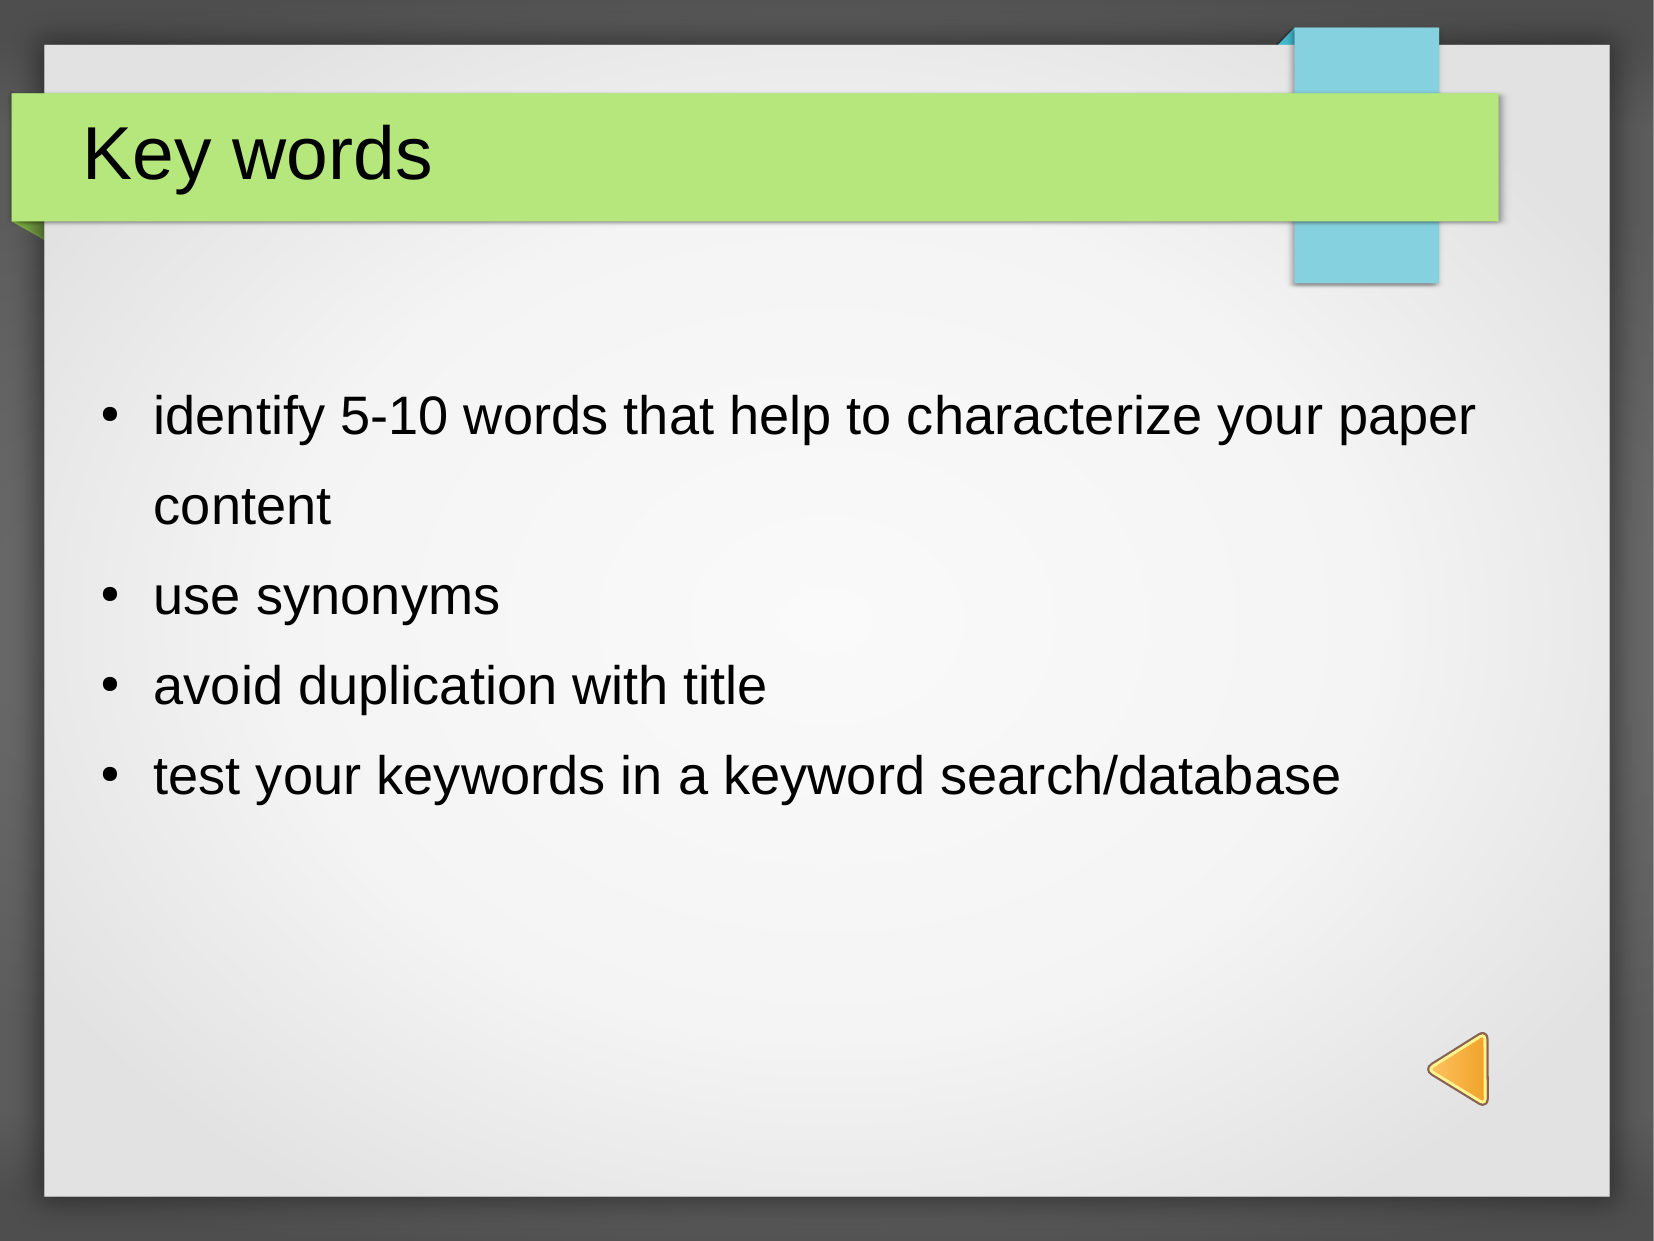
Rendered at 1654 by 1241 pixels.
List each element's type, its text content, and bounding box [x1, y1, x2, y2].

title Key words [82, 94, 1264, 213]
list identify 5-10 words that help to characterize your paper content use synonyms avoid duplication with title test your keywords in a keyword search/database [82, 295, 1571, 1015]
picture [0, 0, 1654, 1241]
